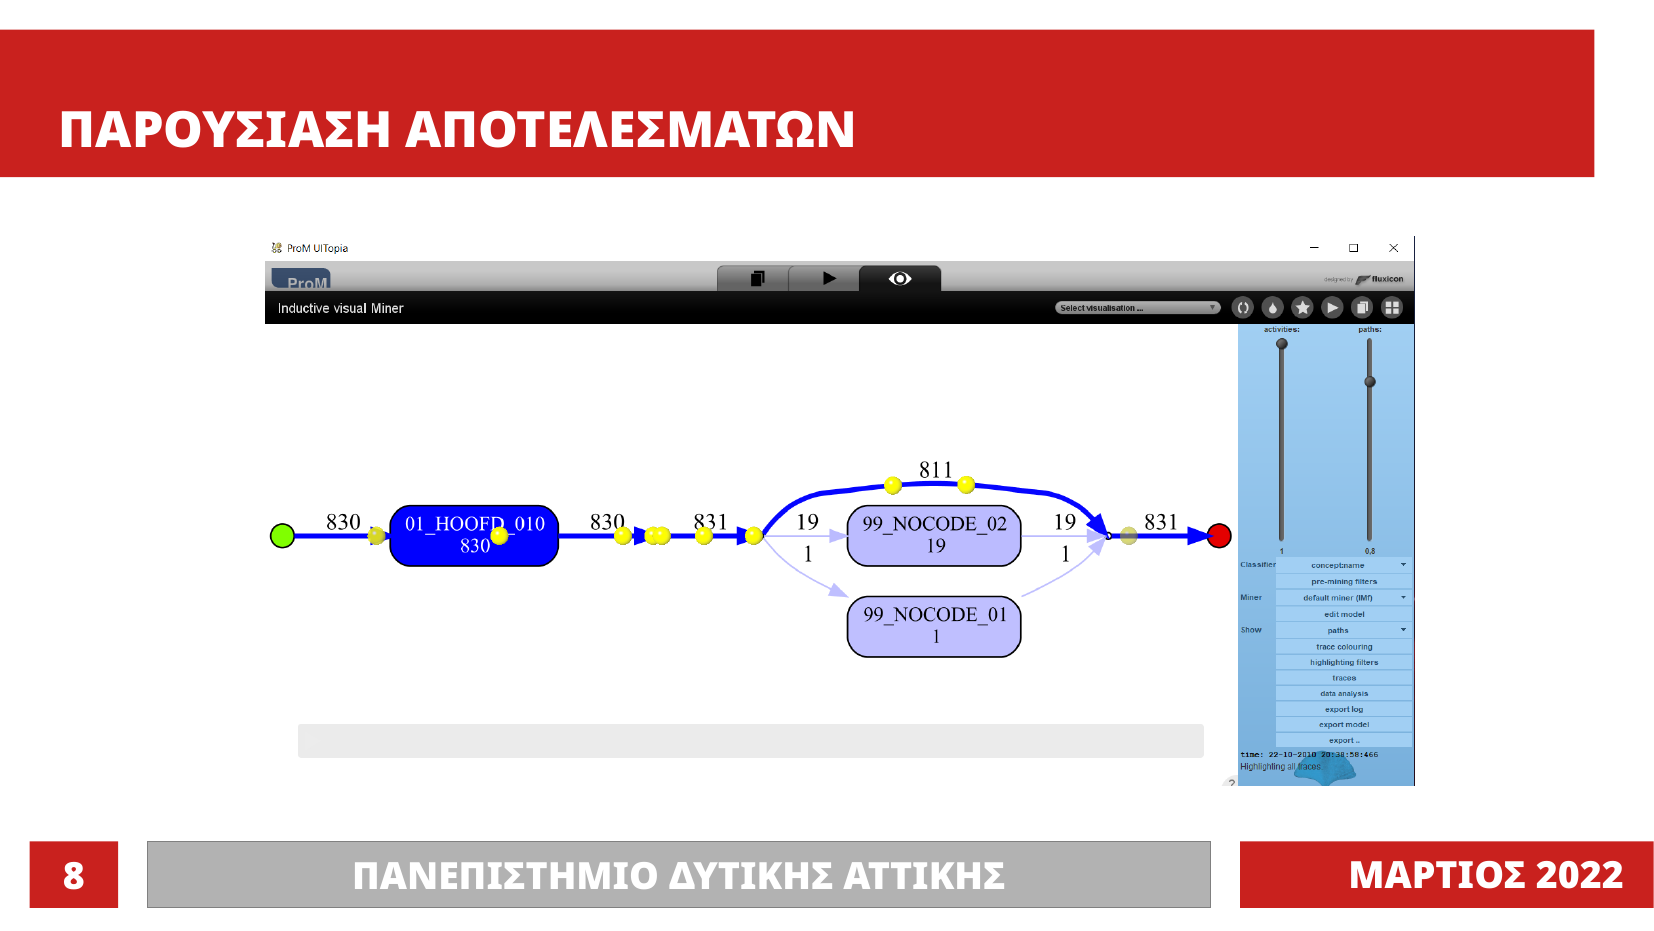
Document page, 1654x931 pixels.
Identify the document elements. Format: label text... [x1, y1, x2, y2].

picture [265, 236, 1415, 786]
title ΠΑΡΟΥΣΙΑΣΗ ΑΠΟΤΕΛΕΣΜΑΤΩΝ [59, 44, 1595, 163]
